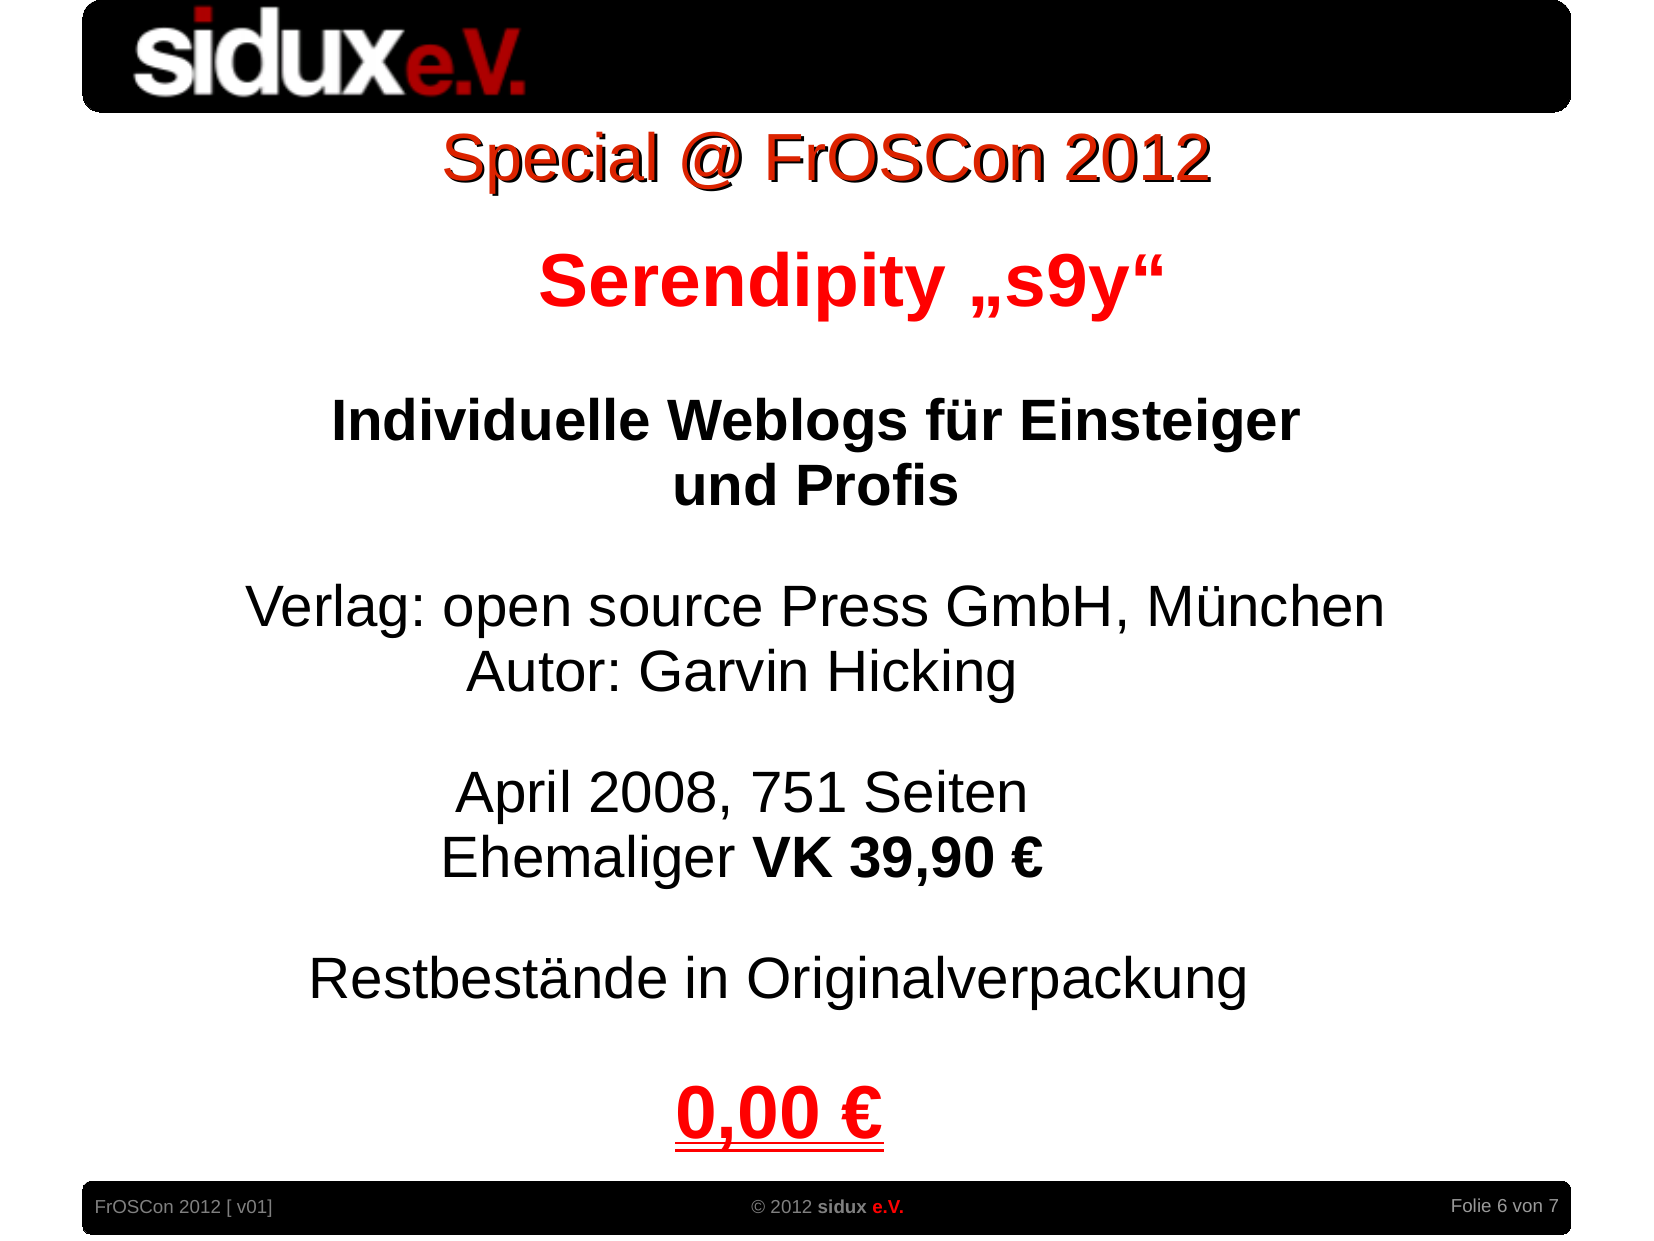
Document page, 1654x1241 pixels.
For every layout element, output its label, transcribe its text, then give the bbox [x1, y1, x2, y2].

picture [113, 0, 532, 110]
text_box Serendipity „s9y“ Individuelle Weblogs für Einsteiger und Profis Verlag: open source Press GmbH, München Autor: Garvin Hicking April 2008, 751 Seiten Ehemaliger VK 39,90 € Restbestände in Originalverpackung 0,00 € [82, 224, 1571, 1170]
text_box Special @ FrOSCon 2012 [82, 112, 1571, 213]
